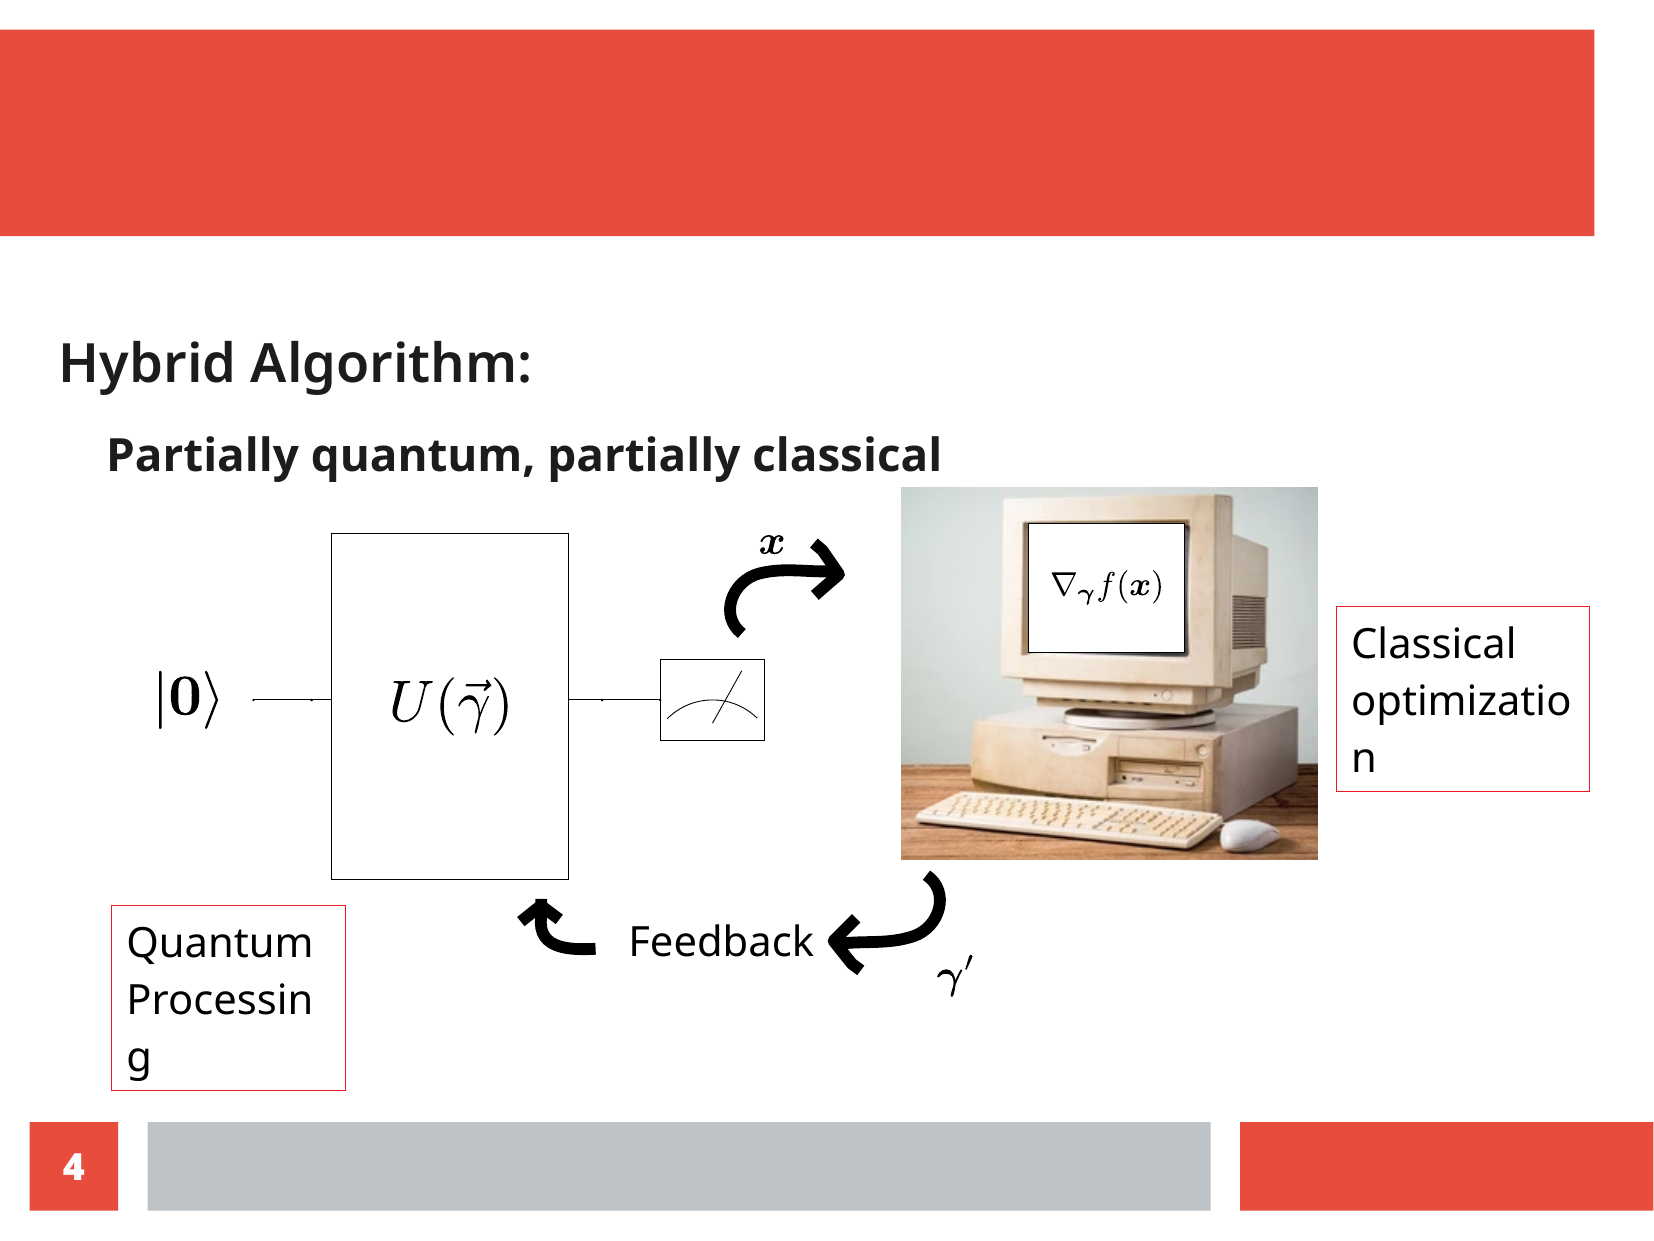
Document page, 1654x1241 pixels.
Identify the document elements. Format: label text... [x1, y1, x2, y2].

text_box [965, 954, 973, 970]
text_box [1028, 523, 1185, 653]
list Hybrid Algorithm: Partially quantum, partially classical [59, 324, 1565, 1093]
text_box Feedback [613, 904, 812, 972]
text_box [170, 676, 200, 716]
text_box Classical optimization [1336, 606, 1590, 726]
text_box [331, 533, 569, 880]
picture [901, 487, 1318, 860]
text_box [204, 670, 219, 730]
text_box [937, 969, 963, 997]
text_box [759, 535, 784, 555]
list Hybrid Algorithm: Partially quantum, partially classical [1337, 726, 1565, 791]
text_box Quantum Processing [111, 905, 346, 1025]
